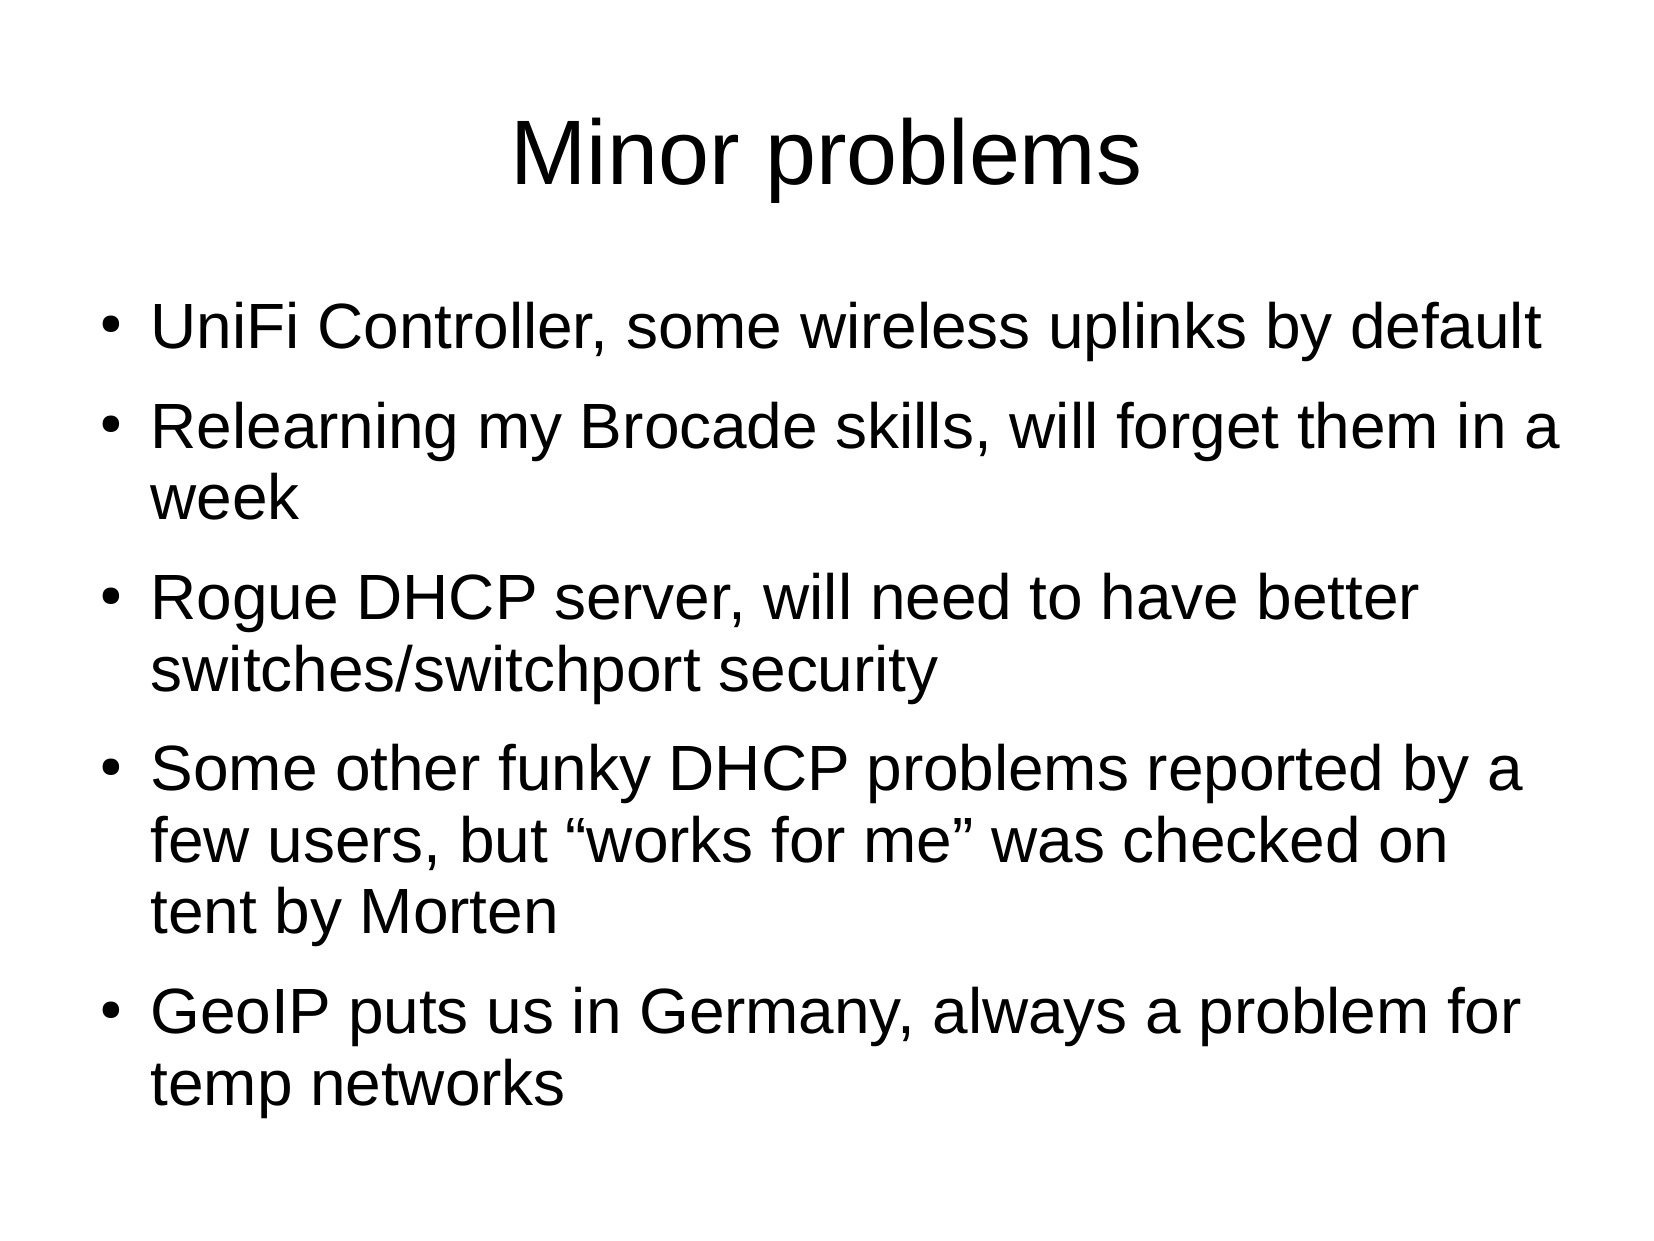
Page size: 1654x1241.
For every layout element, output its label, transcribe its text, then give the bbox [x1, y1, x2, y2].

list UniFi Controller, some wireless uplinks by default Relearning my Brocade skills, will forget them in a week Rogue DHCP server, will need to have better switches/switchport security Some other funky DHCP problems reported by a few users, but “works for me” was checked on tent by Morten GeoIP puts us in Germany, always a problem for temp networks [82, 290, 1571, 1171]
title Minor problems [82, 49, 1571, 257]
